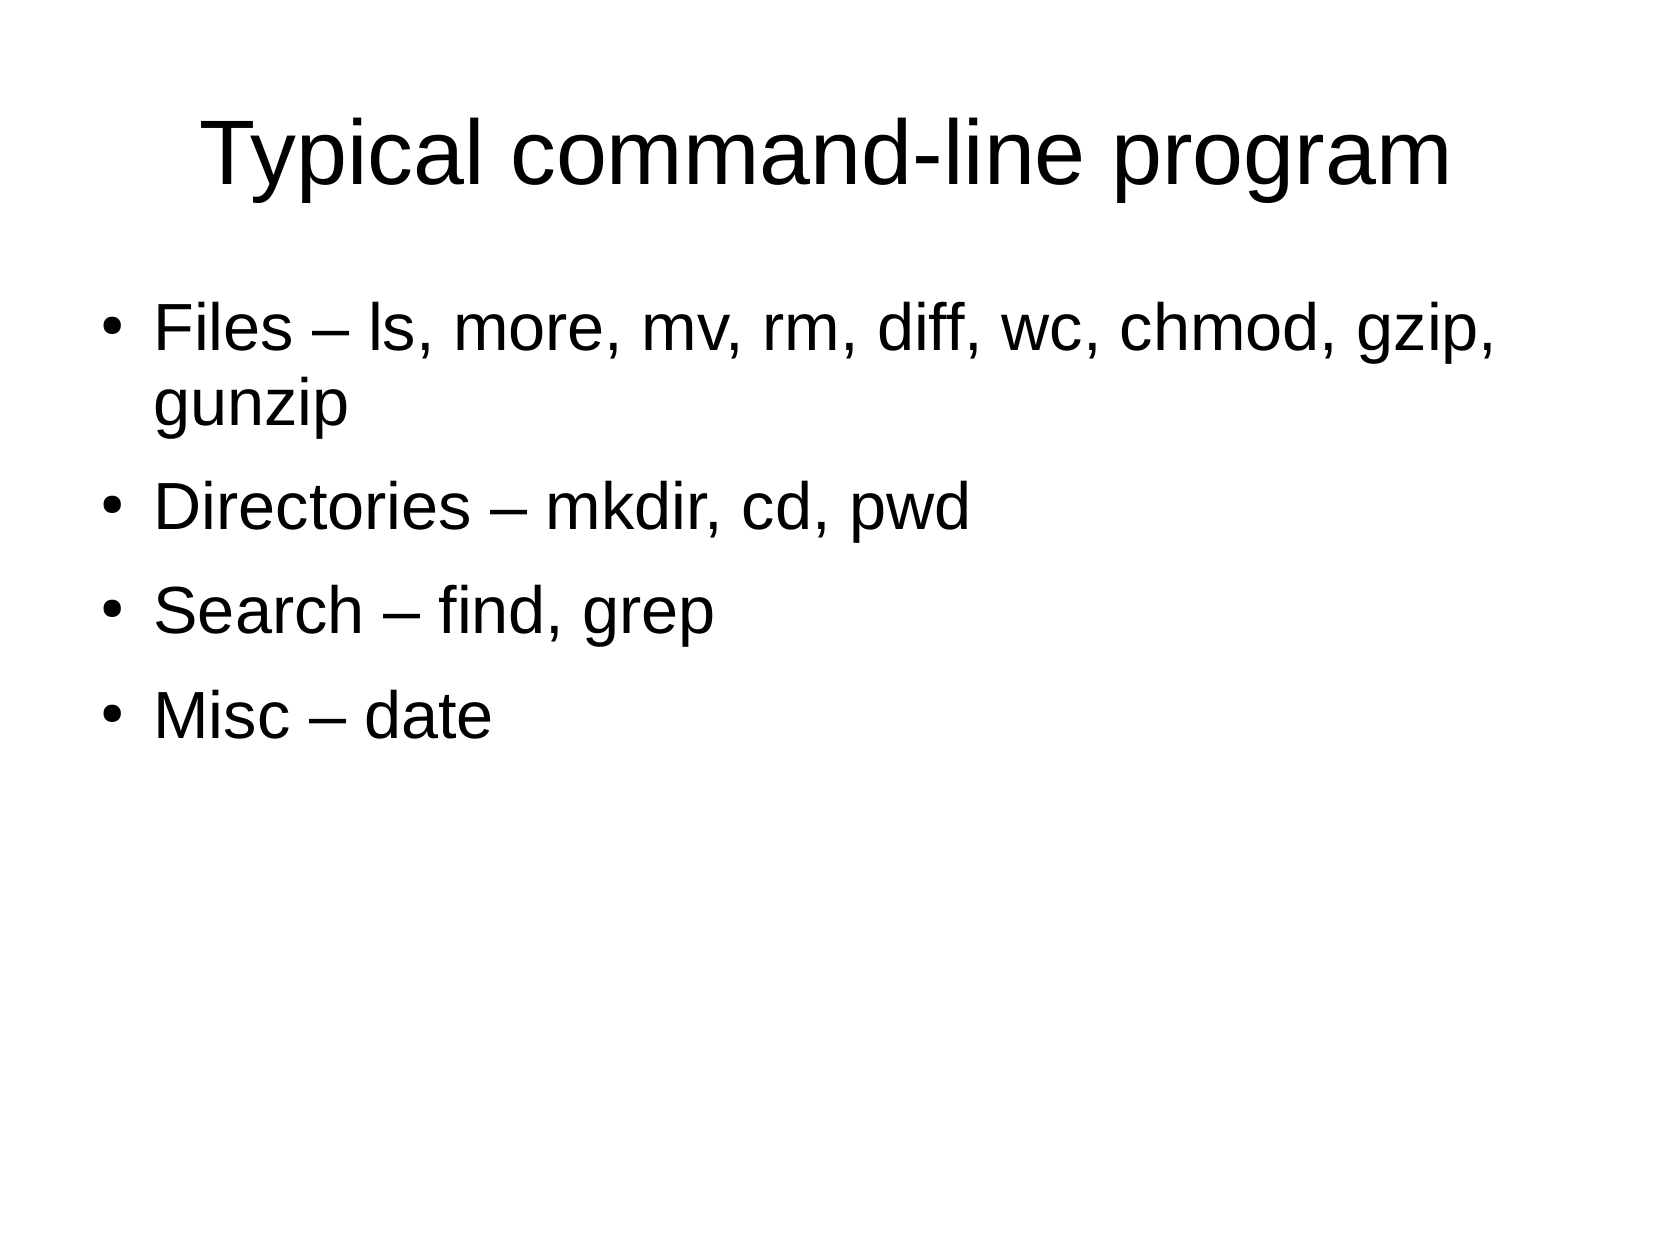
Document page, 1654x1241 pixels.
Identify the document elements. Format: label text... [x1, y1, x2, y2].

list Files – ls, more, mv, rm, diff, wc, chmod, gzip, gunzip Directories – mkdir, cd, pwd Search – find, grep Misc – date [82, 290, 1538, 1010]
title Typical command-line program [82, 49, 1571, 257]
